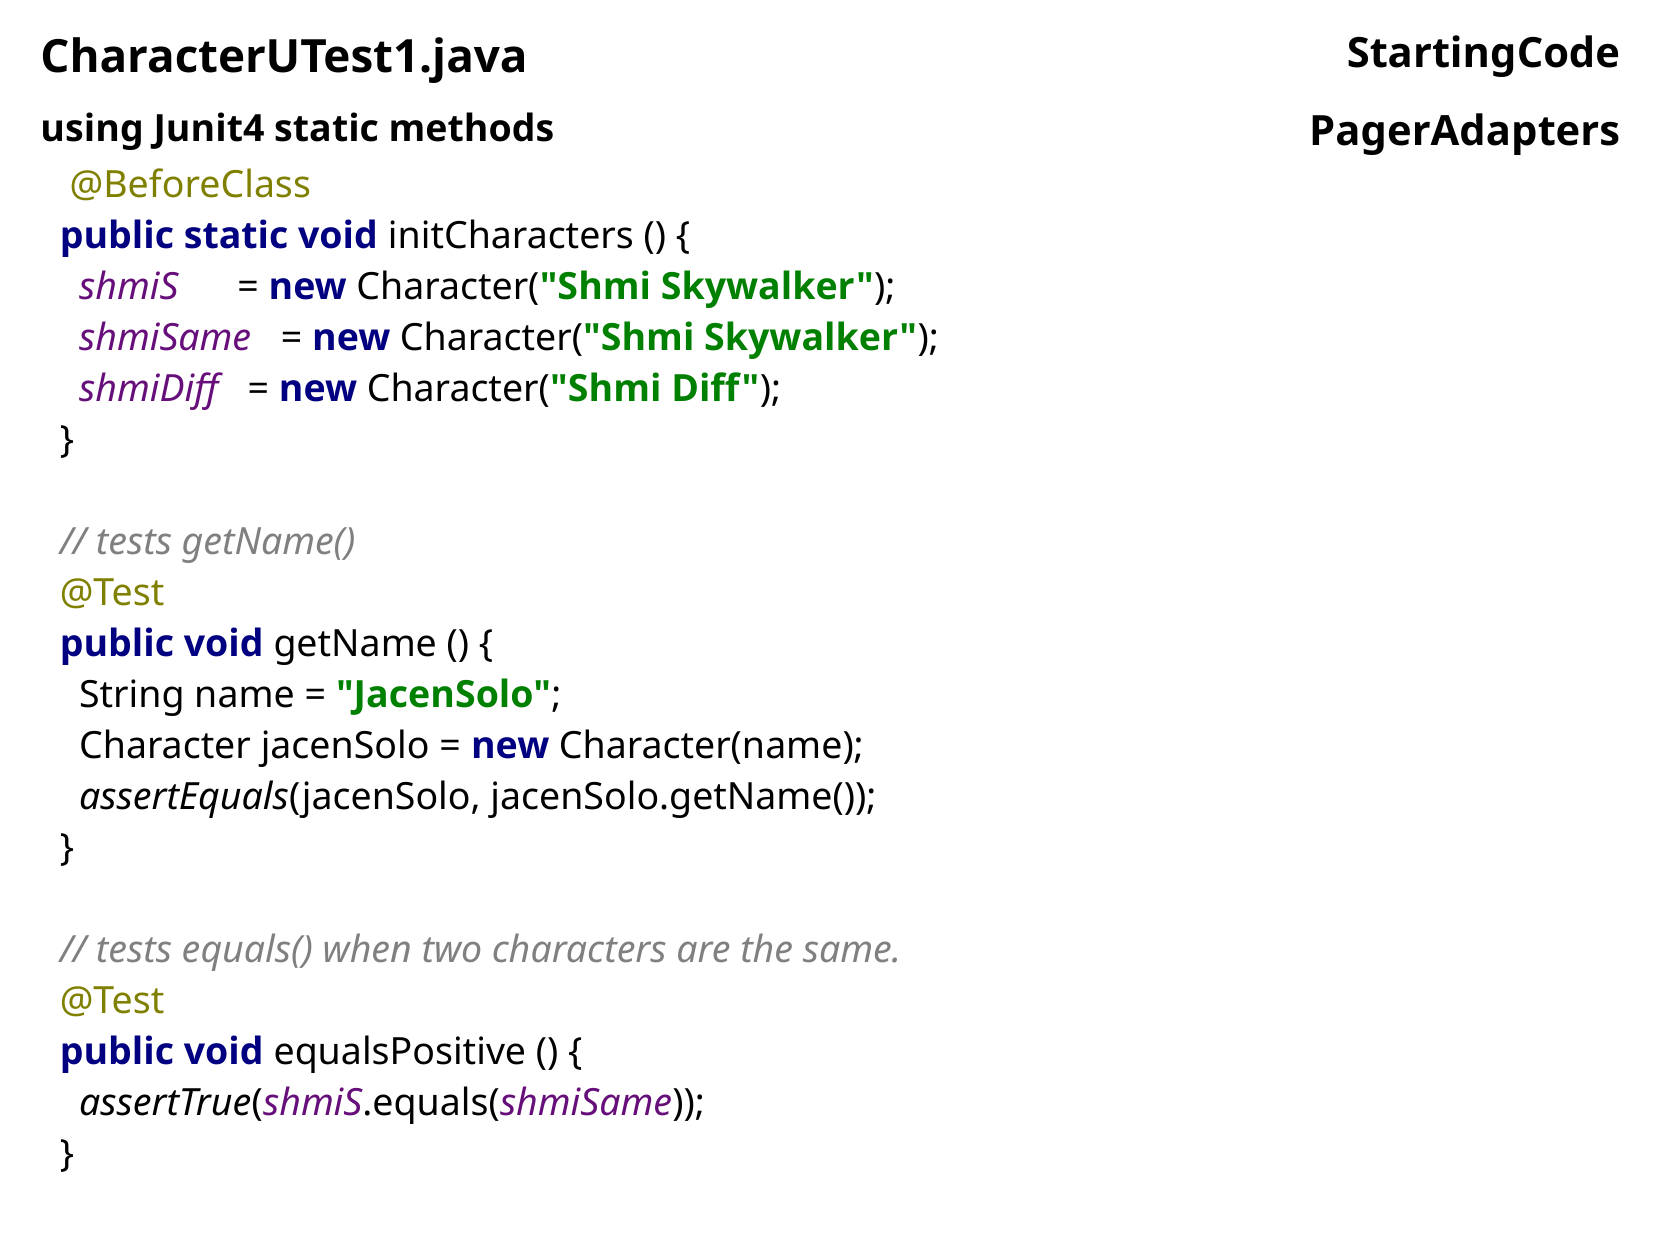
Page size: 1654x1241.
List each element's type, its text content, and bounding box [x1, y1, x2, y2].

table_cell using Junit4 static methods [26, 94, 830, 166]
table_header StartingCode [831, 16, 1635, 93]
table_cell PagerAdapters [831, 94, 1635, 166]
table_header CharacterUTest1.java [26, 16, 830, 93]
text_box @BeforeClass public static void initCharacters () { shmiS = new Character("Shmi Skywalker"); shmiSame = new Character("Shmi Skywalker"); shmiDiff = new Character("Shmi Diff"); } // tests getName() @Test public void getName () { String name = "JacenSolo"; Character jacenSolo = new Character(name); assertEquals(jacenSolo, jacenSolo.getName()); } // tests equals() when two characters are the same. @Test public void equalsPositive () { assertTrue(shmiS.equals(shmiSame)); } [45, 167, 1621, 1201]
